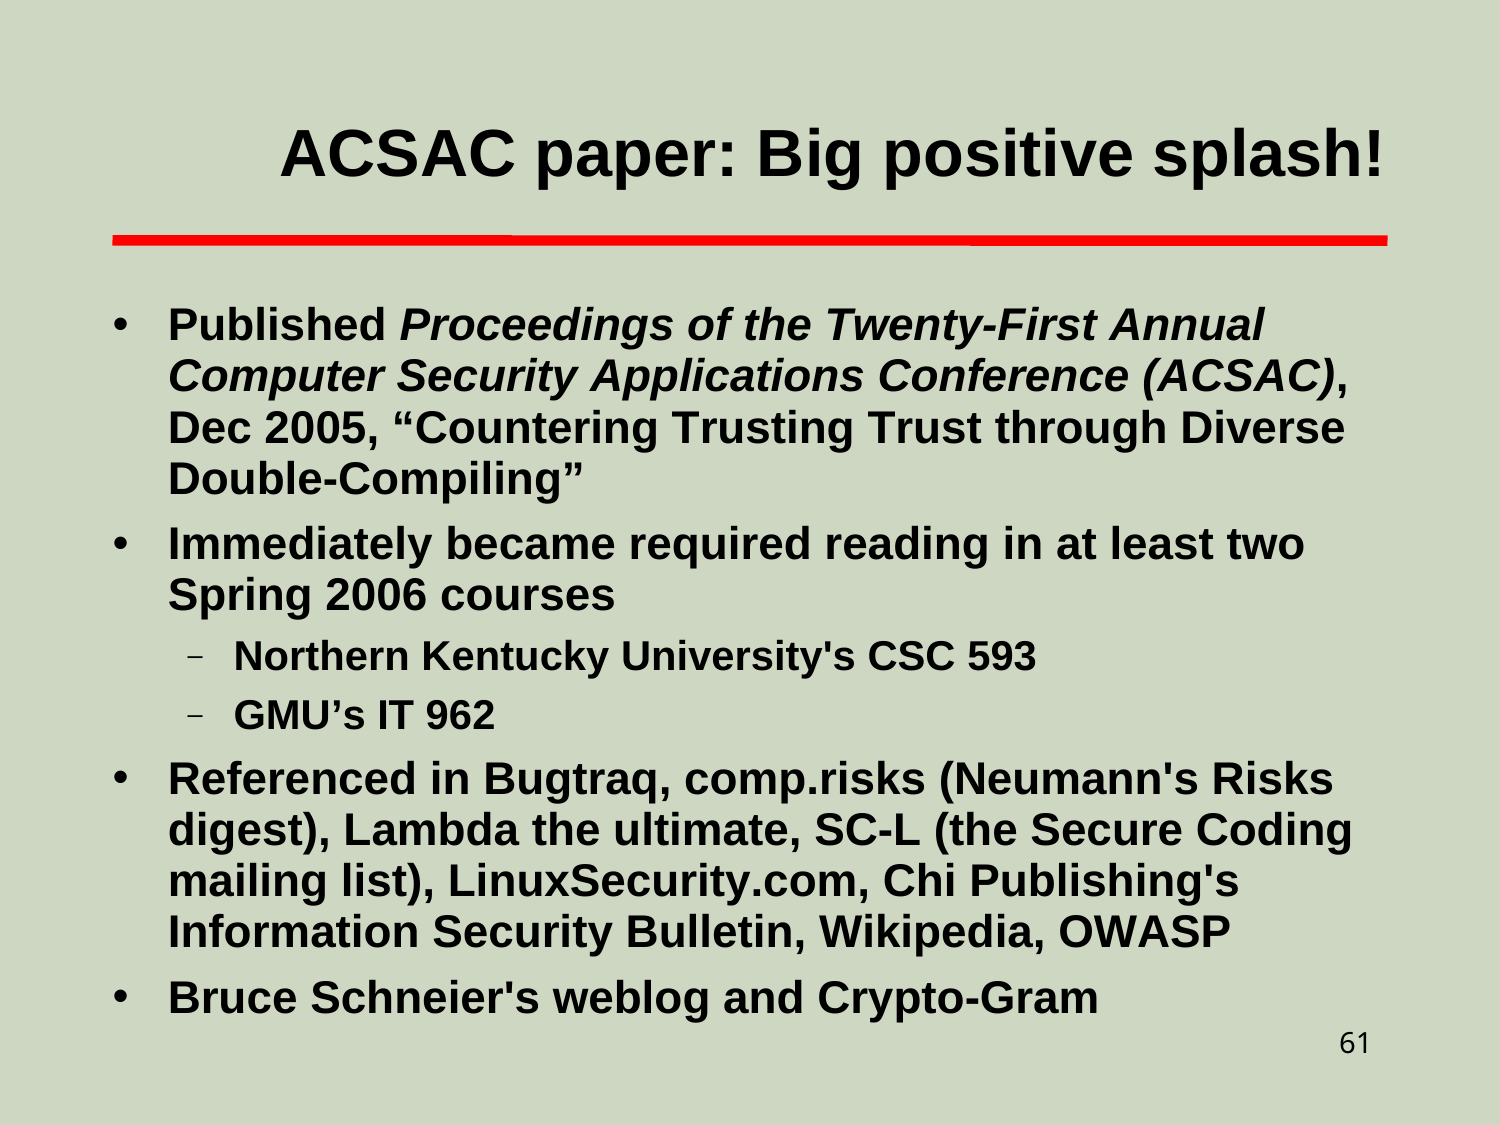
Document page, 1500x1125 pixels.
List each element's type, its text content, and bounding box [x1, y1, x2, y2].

title ACSAC paper: Big positive splash! [124, 117, 1387, 192]
list Published Proceedings of the Twenty-First Annual Computer Security Applications Conference (ACSAC), Dec 2005, “Countering Trusting Trust through Diverse Double-Compiling” Immediately became required reading in at least two Spring 2006 courses Northern Kentucky University's CSC 593 GMU’s IT 962 Referenced in Bugtraq, comp.risks (Neumann's Risks digest), Lambda the ultimate, SC-L (the Secure Coding mailing list), LinuxSecurity.com, Chi Publishing's Information Security Bulletin, Wikipedia, OWASP Bruce Schneier's weblog and Crypto-Gram [112, 299, 1387, 1024]
